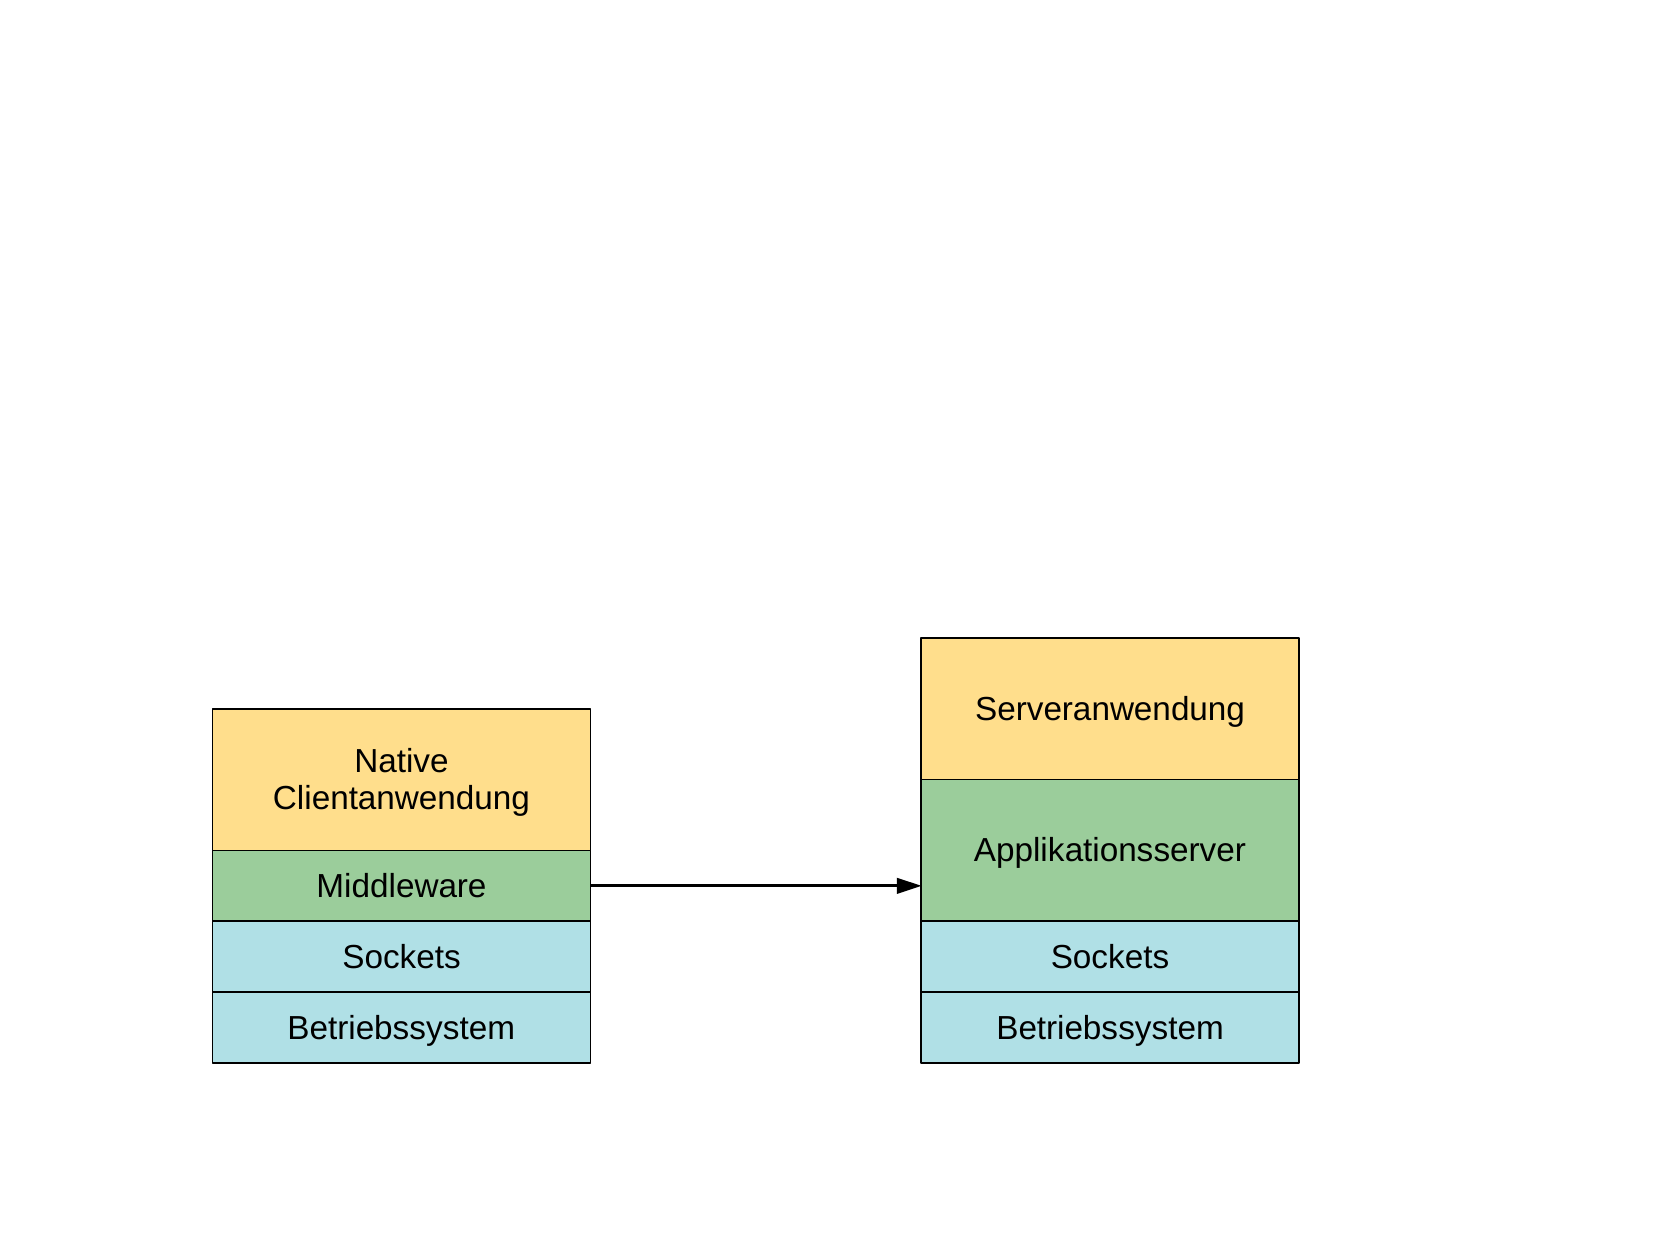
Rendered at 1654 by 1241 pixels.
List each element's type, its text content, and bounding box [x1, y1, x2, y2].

text_box Sockets [212, 921, 591, 993]
text_box Serveranwendung [921, 637, 1300, 780]
text_box Betriebssystem [921, 993, 1300, 1063]
text_box Middleware [212, 851, 591, 921]
text_box Sockets [921, 921, 1300, 993]
text_box Applikationsserver [921, 780, 1300, 921]
text_box Native Clientanwendung [212, 708, 591, 851]
text_box Betriebssystem [212, 993, 591, 1063]
